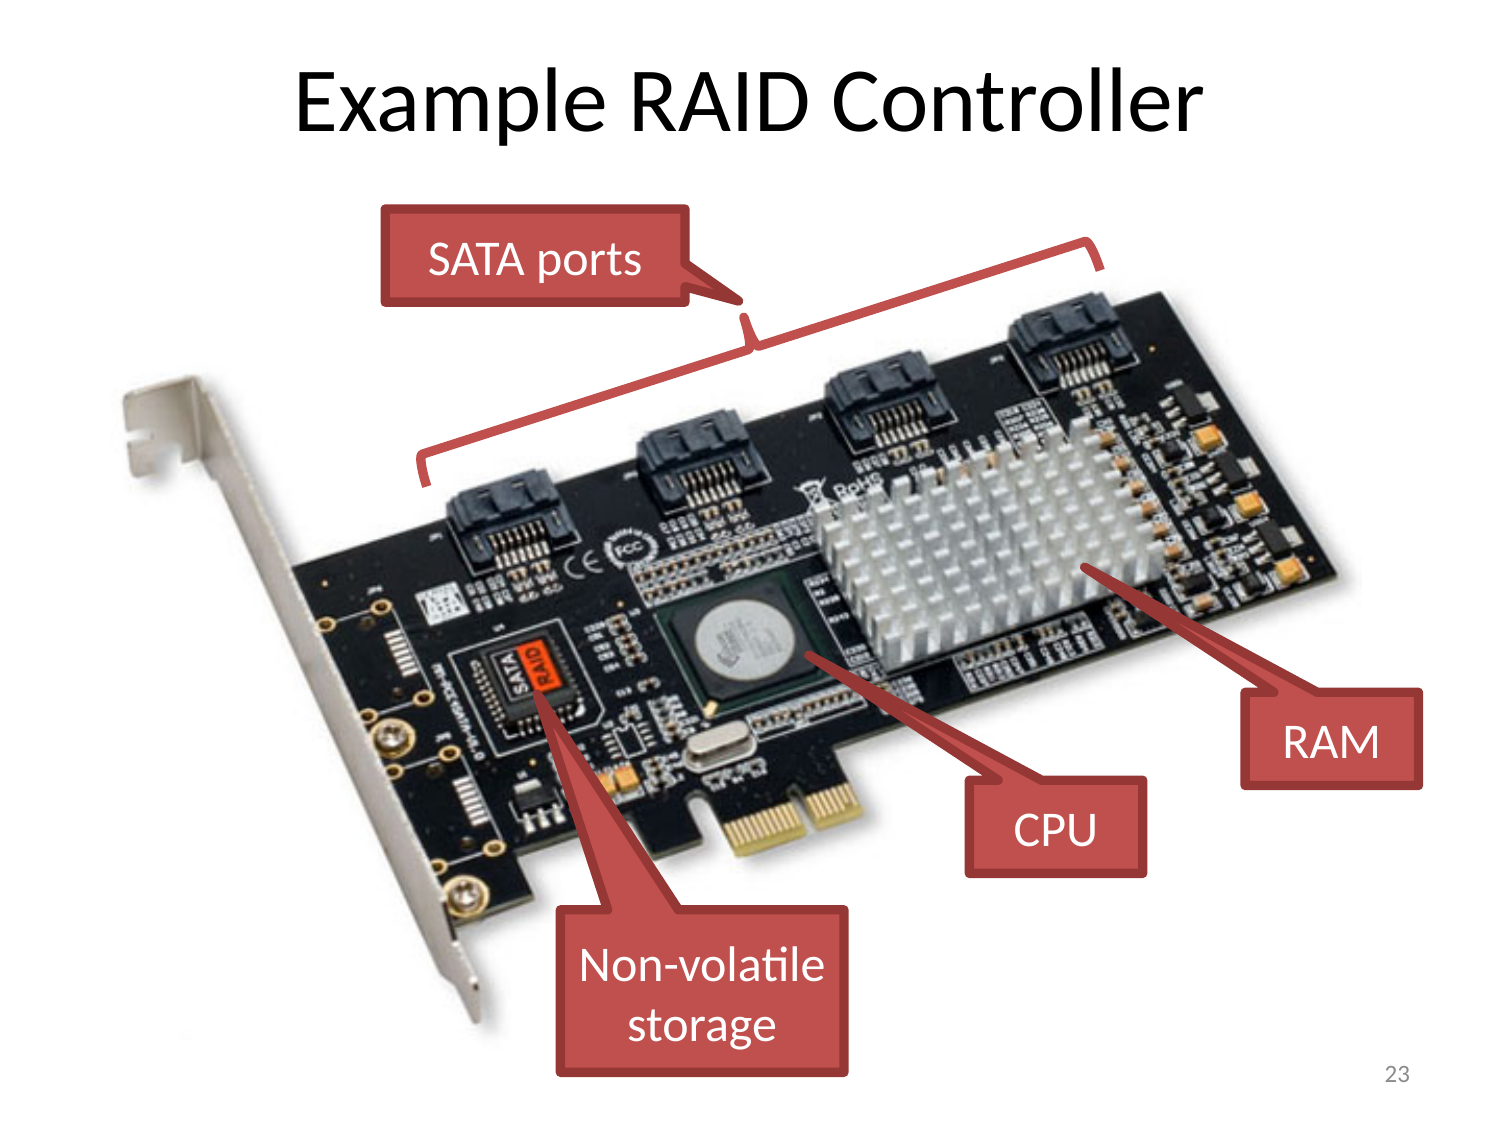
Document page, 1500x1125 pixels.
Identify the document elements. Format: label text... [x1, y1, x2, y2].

text_box CPU [808, 655, 1143, 874]
slide_number <number> [1074, 1042, 1425, 1103]
text_box SATA ports [385, 208, 739, 303]
text_box RAM [1084, 567, 1419, 786]
title Example RAID Controller [75, 1, 1425, 189]
text_box Non-volatile storage [537, 693, 844, 1073]
picture [111, 223, 1362, 1049]
